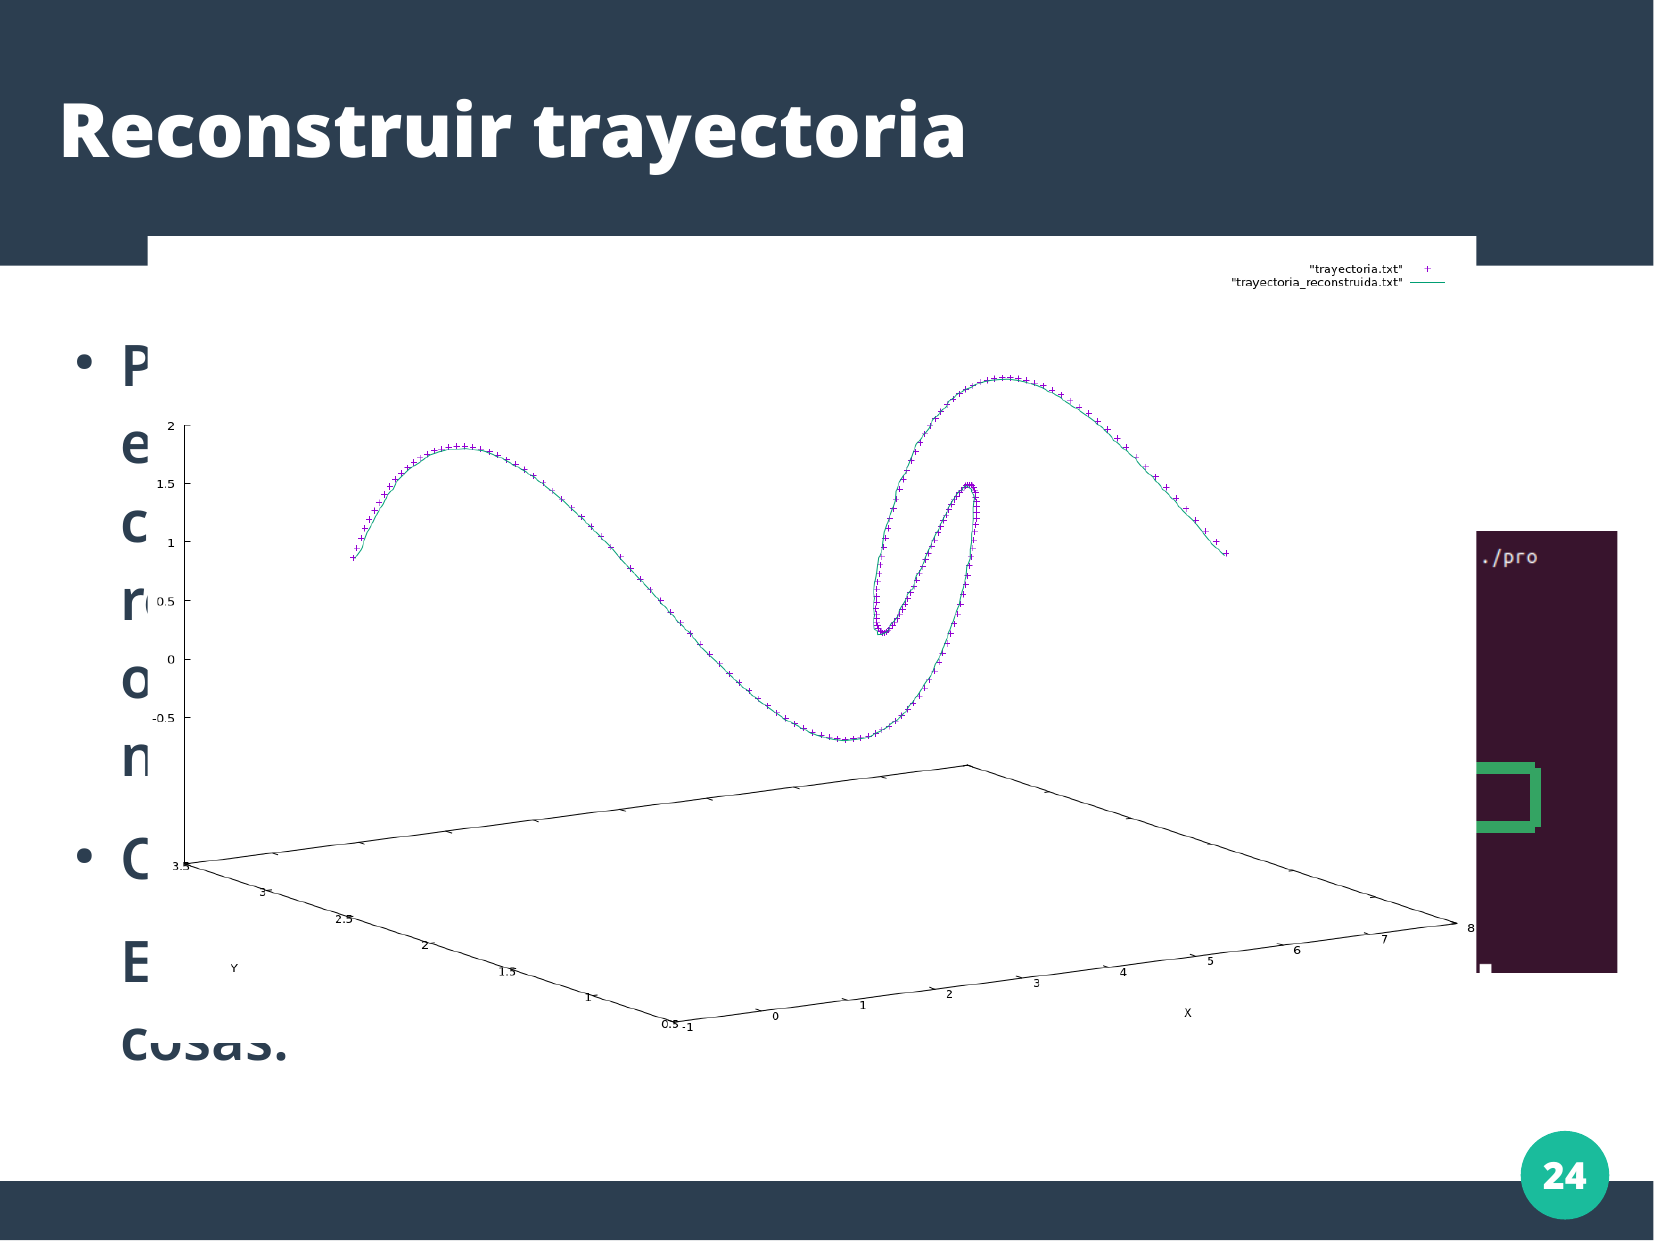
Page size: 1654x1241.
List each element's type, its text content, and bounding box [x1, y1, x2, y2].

picture [147, 236, 1618, 1043]
list Para minimizar el error, promediamos cada punto de la reconstruccion y obtenemos una nueva trayectoria. Con error de: El cual, mejora las cosas. [59, 324, 680, 1123]
title Reconstruir trayectoria [59, 49, 1595, 207]
